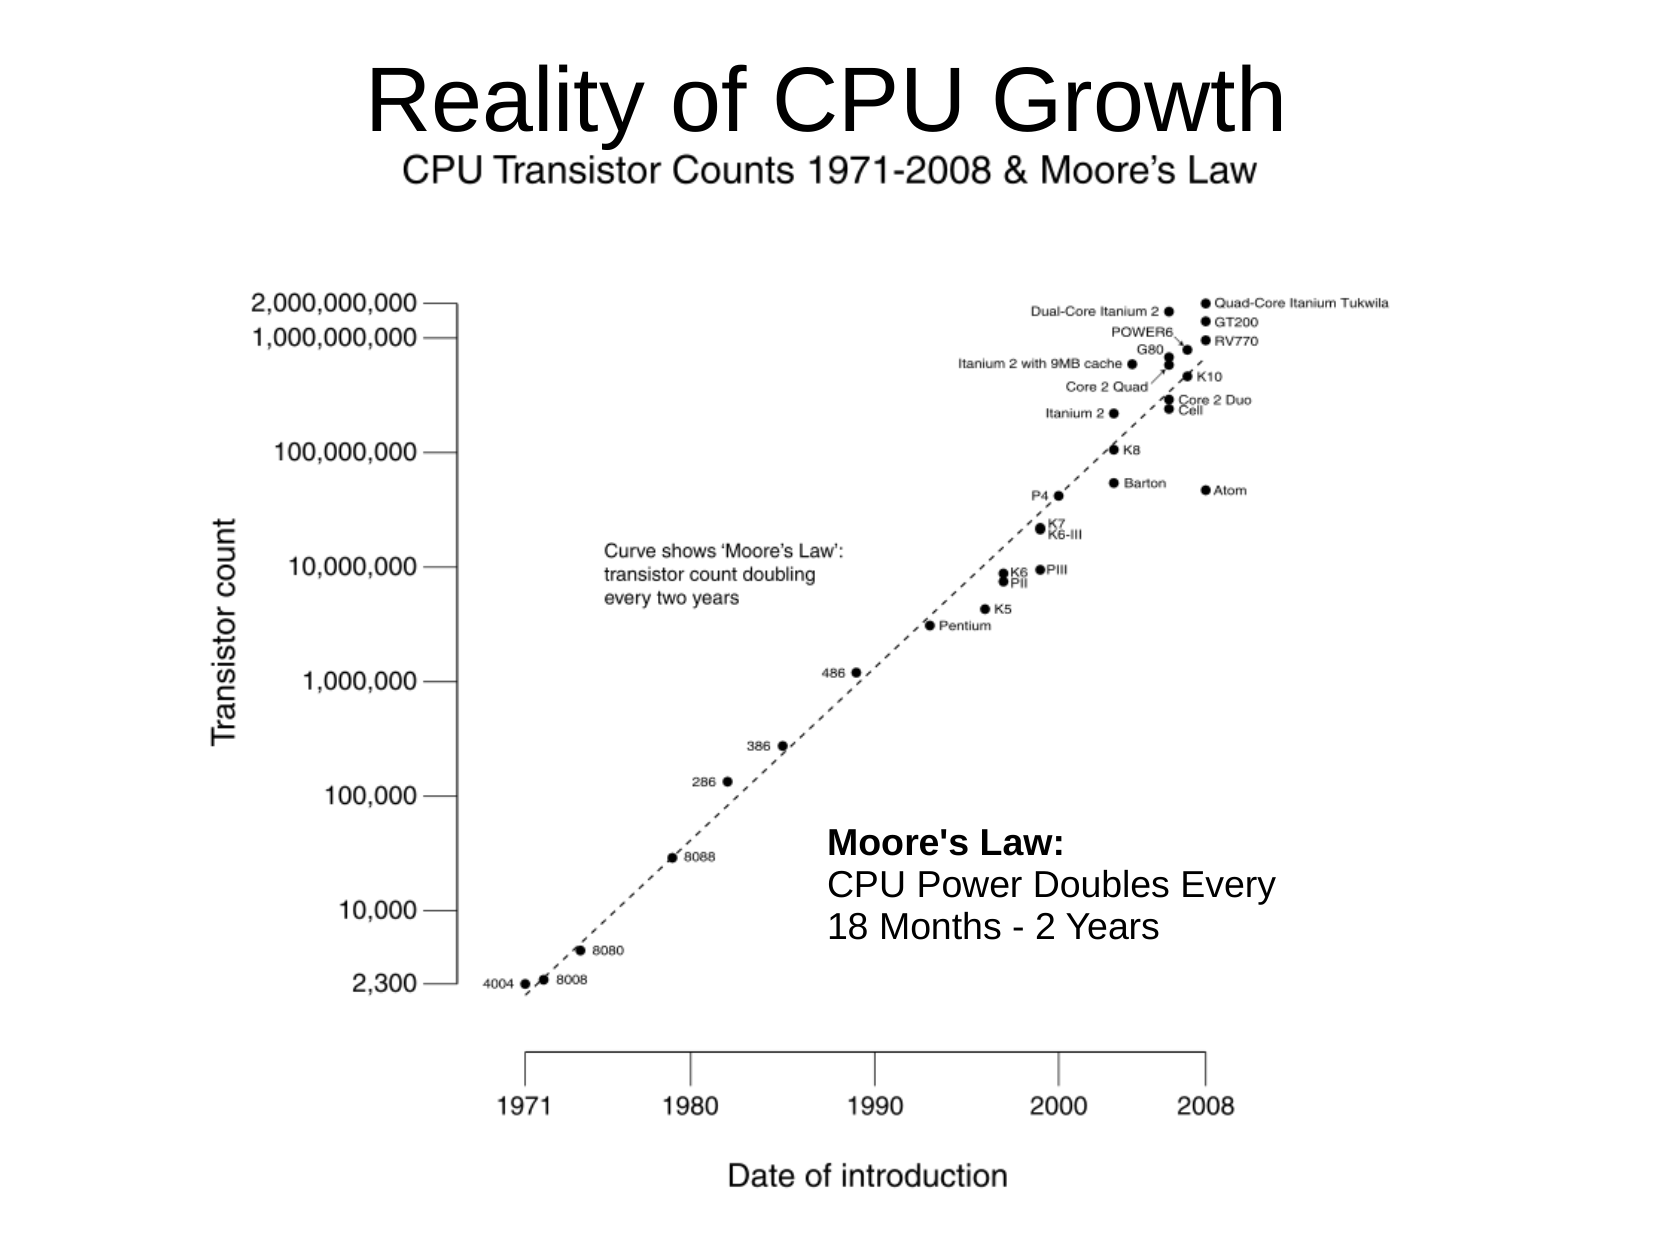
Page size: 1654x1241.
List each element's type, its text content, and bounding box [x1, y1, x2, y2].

text_box Moore's Law: CPU Power Doubles Every 18 Months - 2 Years [812, 813, 1301, 971]
picture [206, 196, 1397, 1193]
title Reality of CPU Growth [82, 3, 1571, 196]
